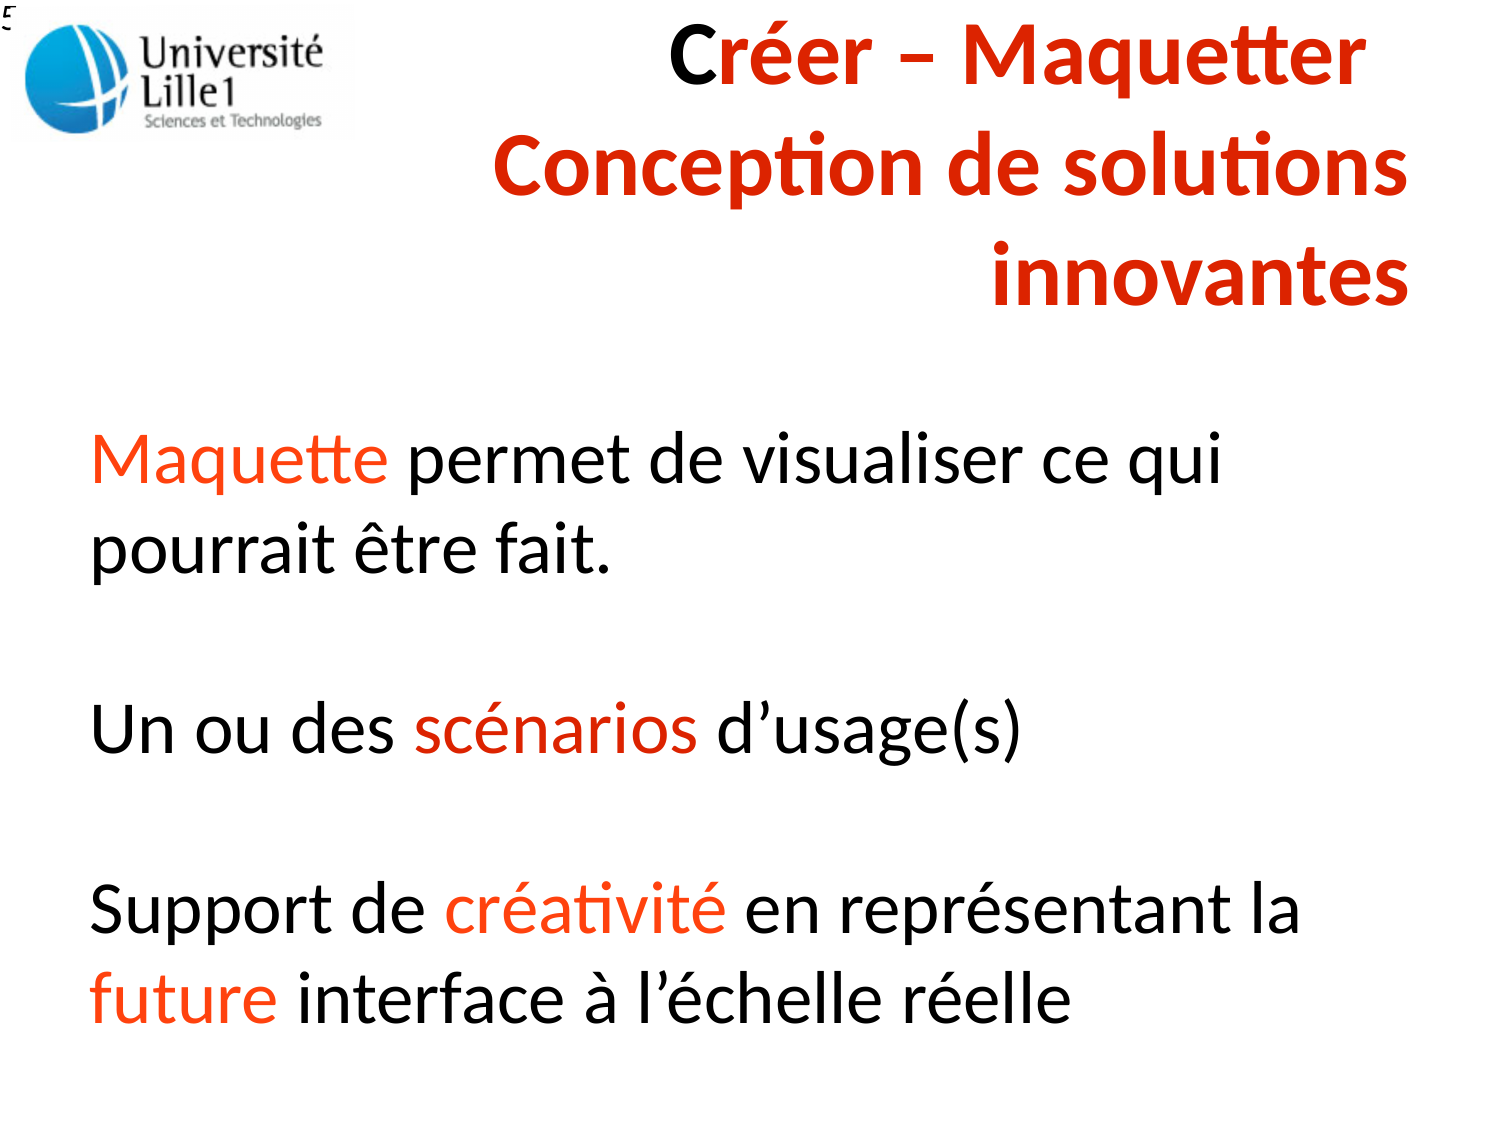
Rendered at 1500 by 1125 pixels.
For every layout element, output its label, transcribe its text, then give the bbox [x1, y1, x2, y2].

text_box Créer – Maquetter Conception de solutions innovantes [74, 45, 1425, 272]
picture [10, 4, 355, 142]
text_box Maquette permet de visualiser ce qui pourrait être fait. Un ou des scénarios d’usage(s) Support de créativité en représentant la future interface à l’échelle réelle [74, 401, 1425, 1005]
